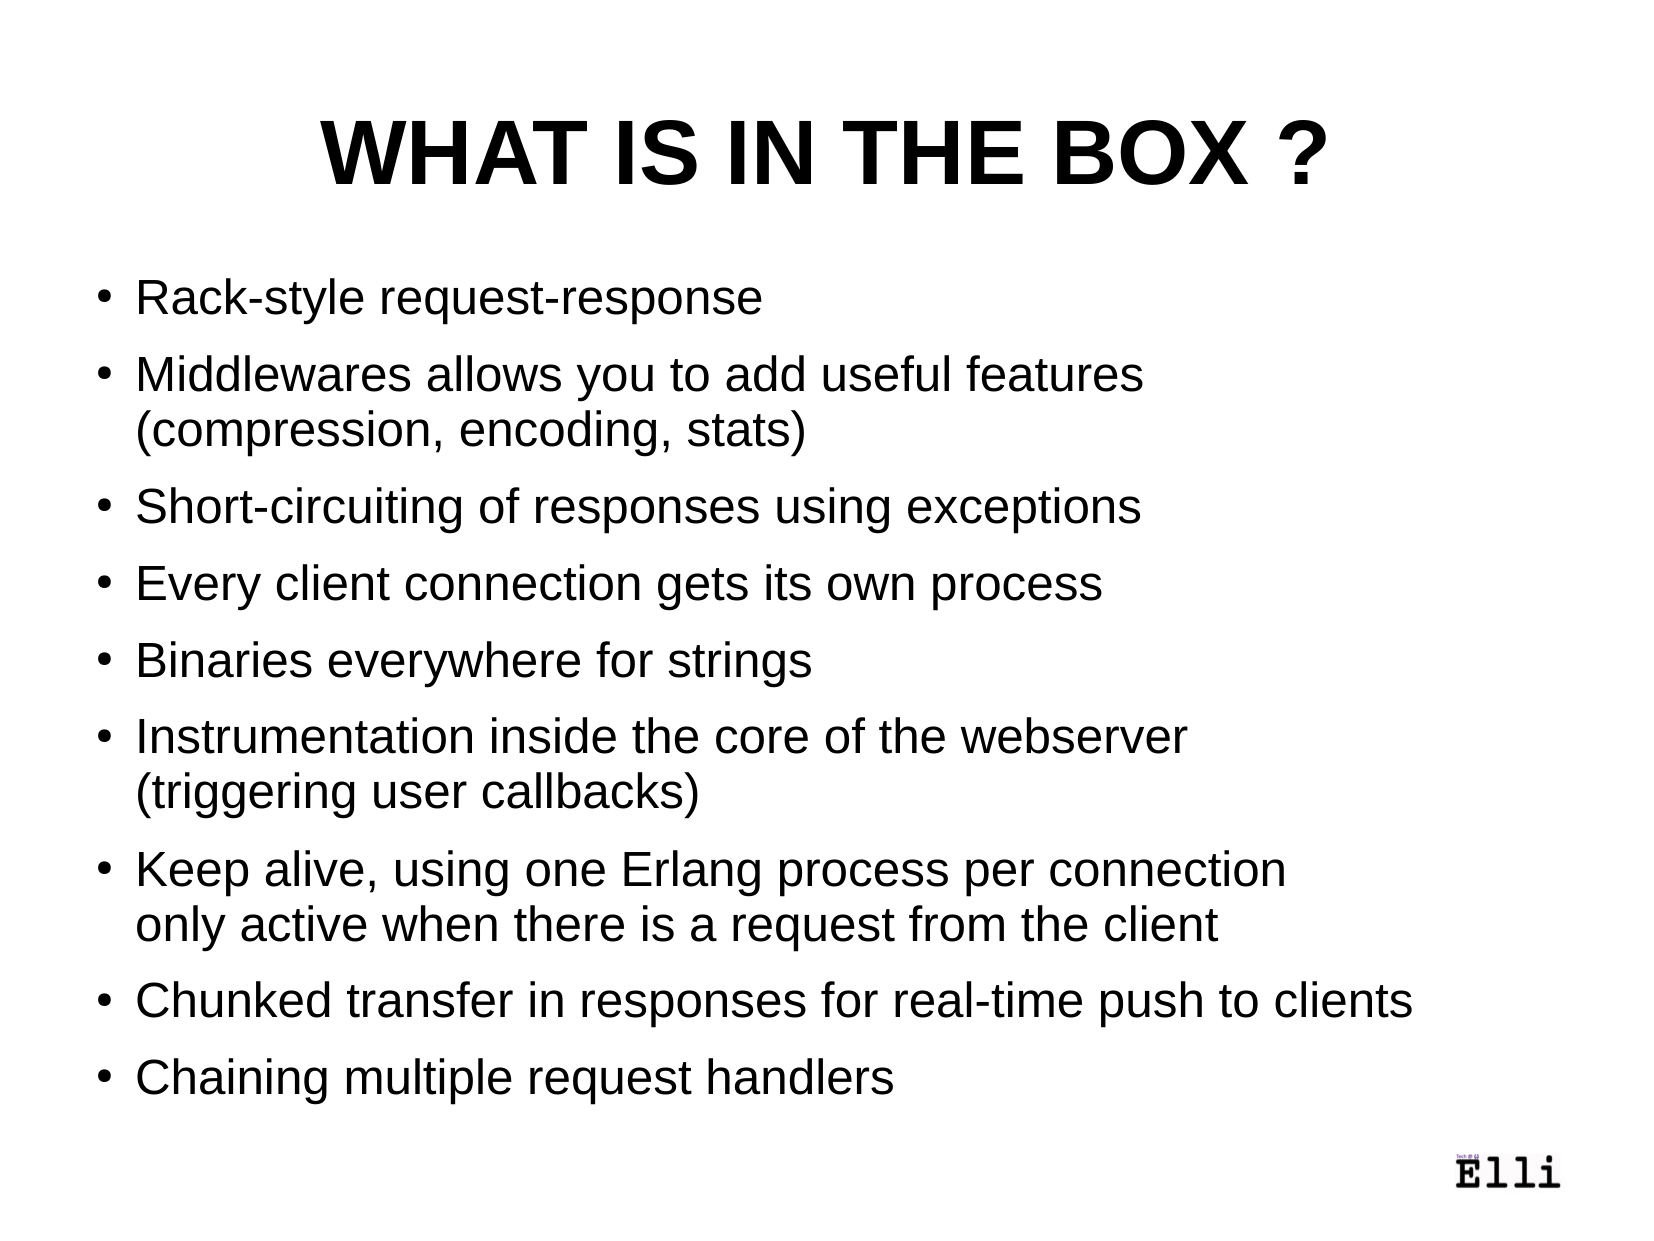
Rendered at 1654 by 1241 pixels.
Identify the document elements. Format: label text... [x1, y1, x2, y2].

title WHAT IS IN THE BOX ? [82, 49, 1571, 257]
list Rack-style request-response Middlewares allows you to add useful features (compression, encoding, stats) Short-circuiting of responses using exceptions Every client connection gets its own process Binaries everywhere for strings Instrumentation inside the core of the webserver (triggering user callbacks) Keep alive, using one Erlang process per connection only active when there is a request from the client Chunked transfer in responses for real-time push to clients Chaining multiple request handlers [82, 270, 1571, 1111]
picture [1455, 1154, 1573, 1193]
